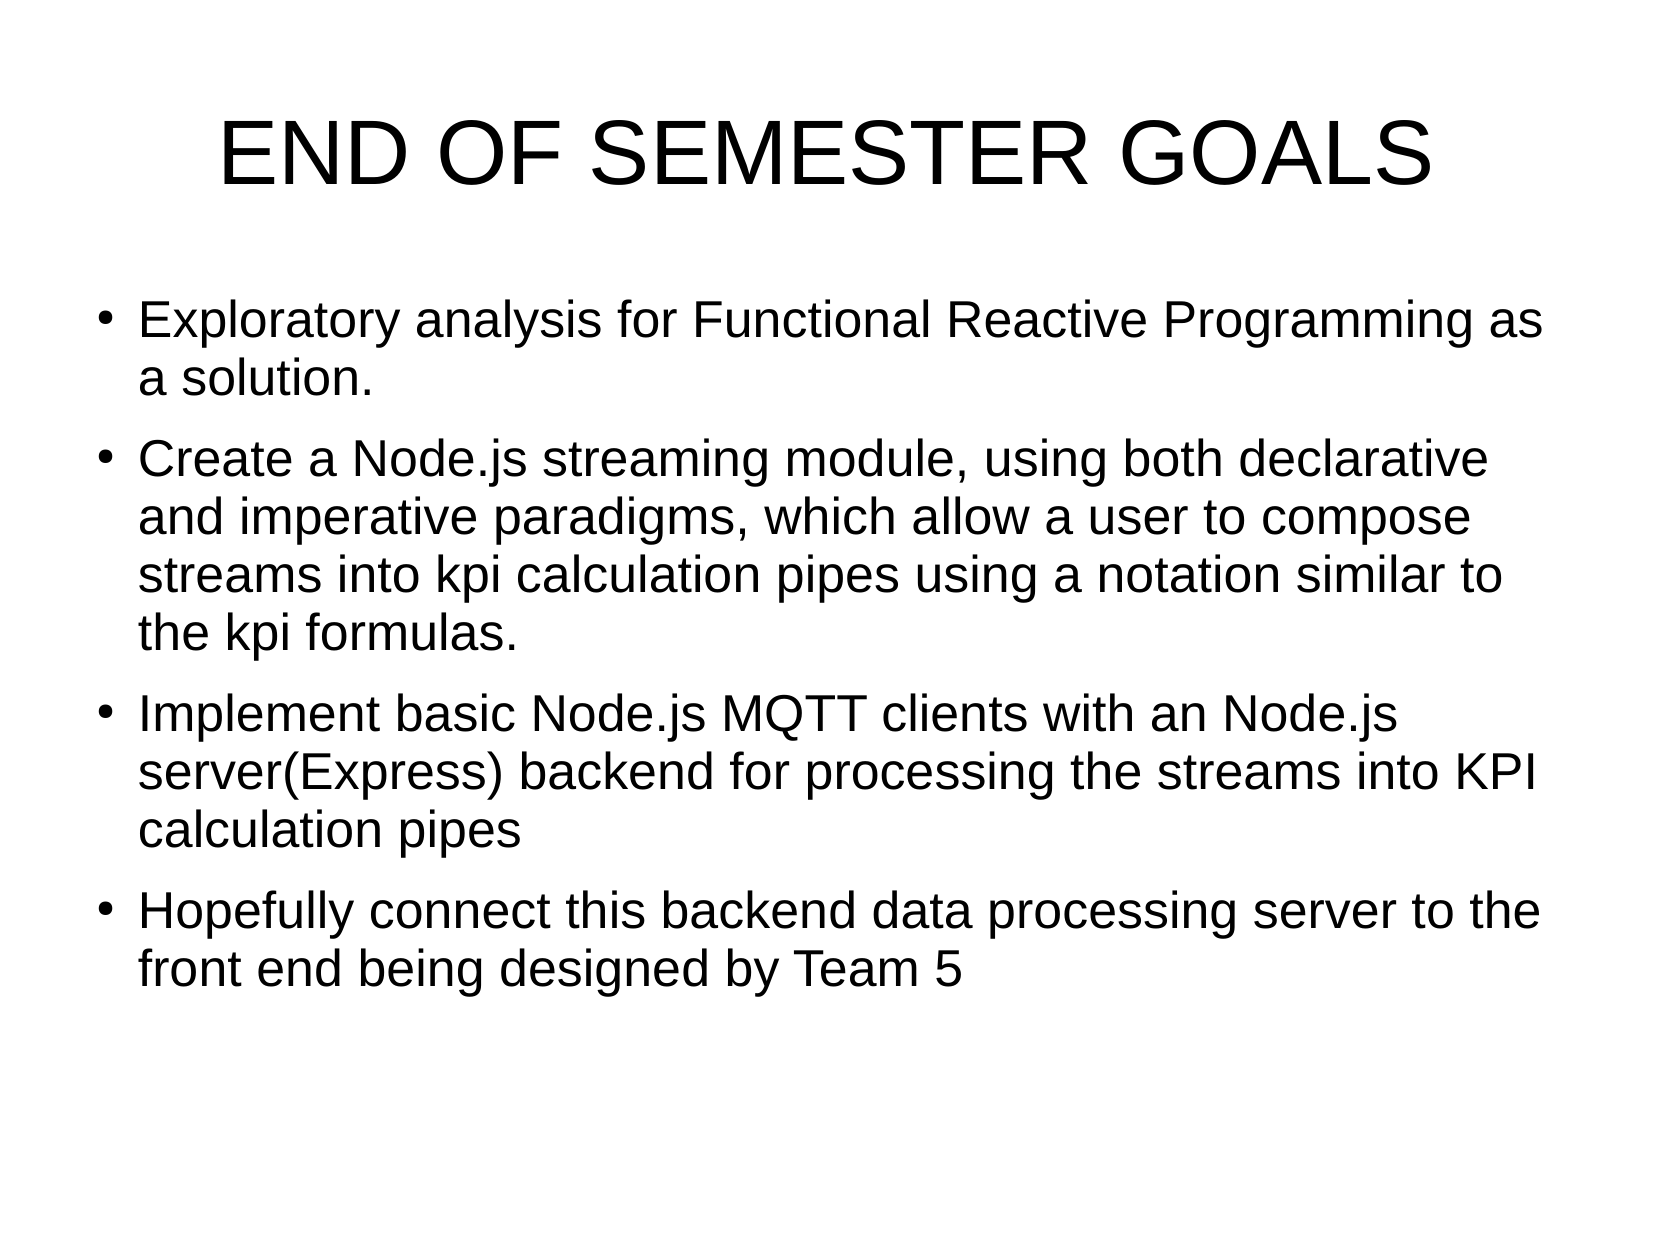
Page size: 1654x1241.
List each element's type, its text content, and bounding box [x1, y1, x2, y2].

list Exploratory analysis for Functional Reactive Programming as a solution. Create a Node.js streaming module, using both declarative and imperative paradigms, which allow a user to compose streams into kpi calculation pipes using a notation similar to the kpi formulas. Implement basic Node.js MQTT clients with an Node.js server(Express) backend for processing the streams into KPI calculation pipes Hopefully connect this backend data processing server to the front end being designed by Team 5 [82, 290, 1571, 1010]
title END OF SEMESTER GOALS [82, 49, 1571, 257]
